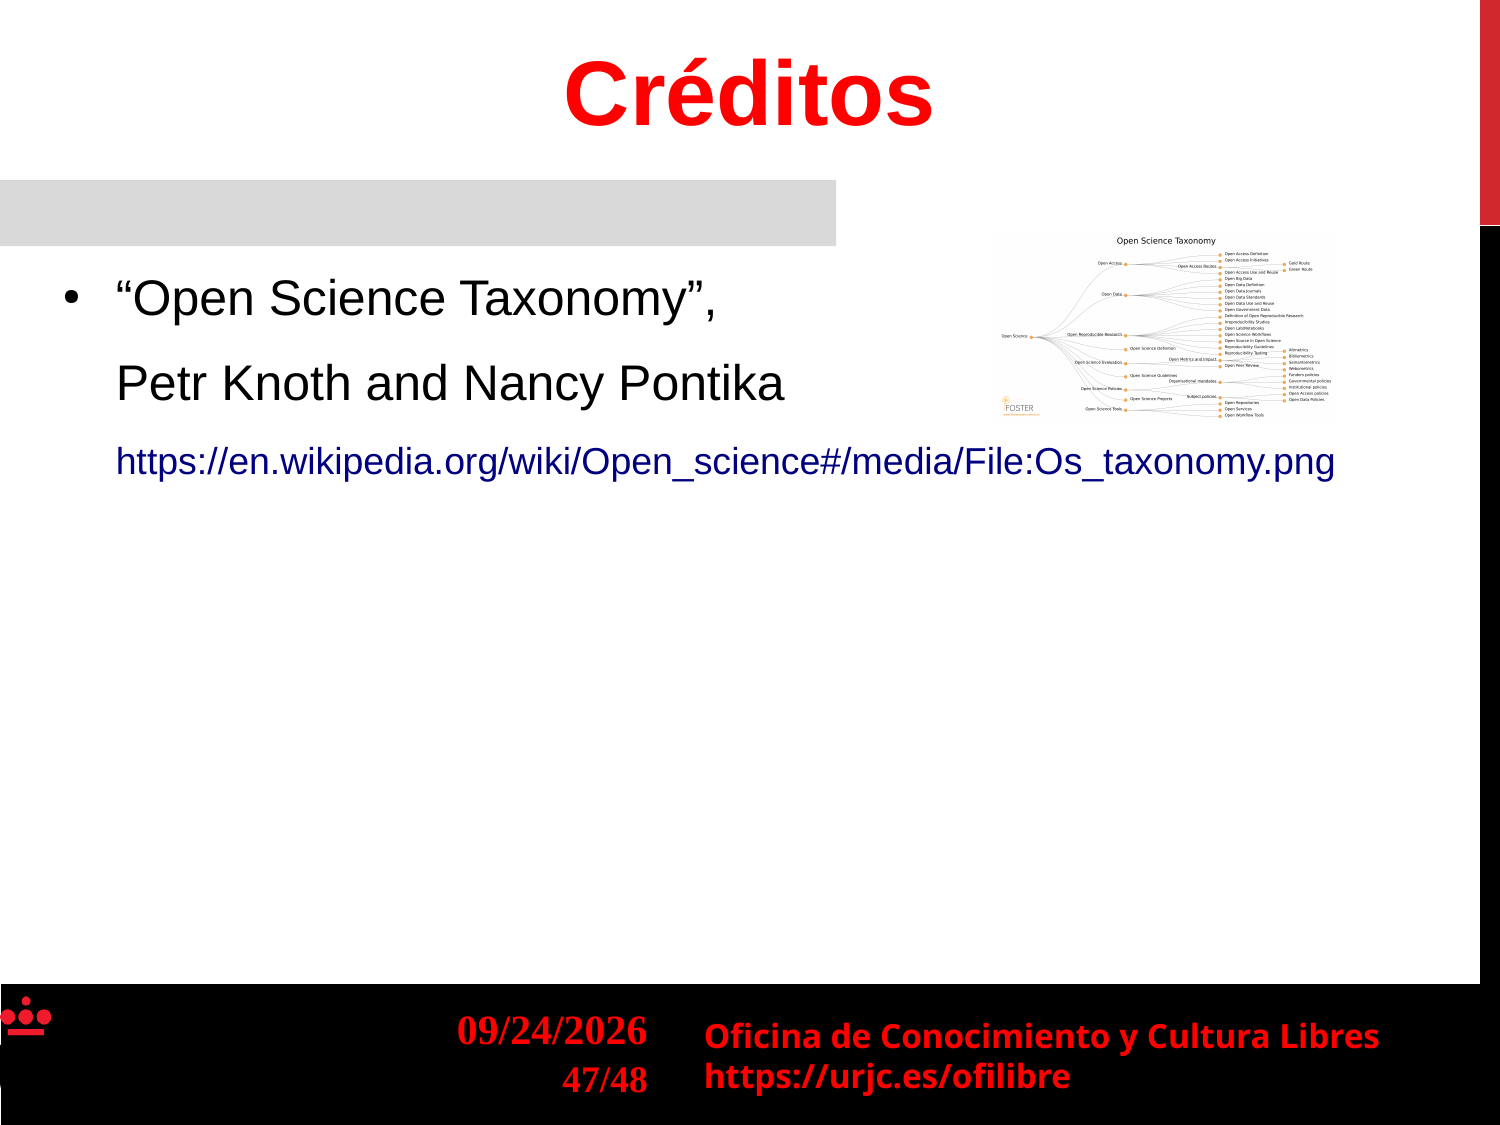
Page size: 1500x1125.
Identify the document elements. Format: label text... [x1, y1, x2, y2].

picture [994, 233, 1336, 423]
title Créditos [75, 15, 1425, 172]
list “Open Science Taxonomy”, Petr Knoth and Nancy Pontika https://en.wikipedia.org/wiki/Open_science#/media/File:Os_taxonomy.png [45, 270, 1471, 960]
